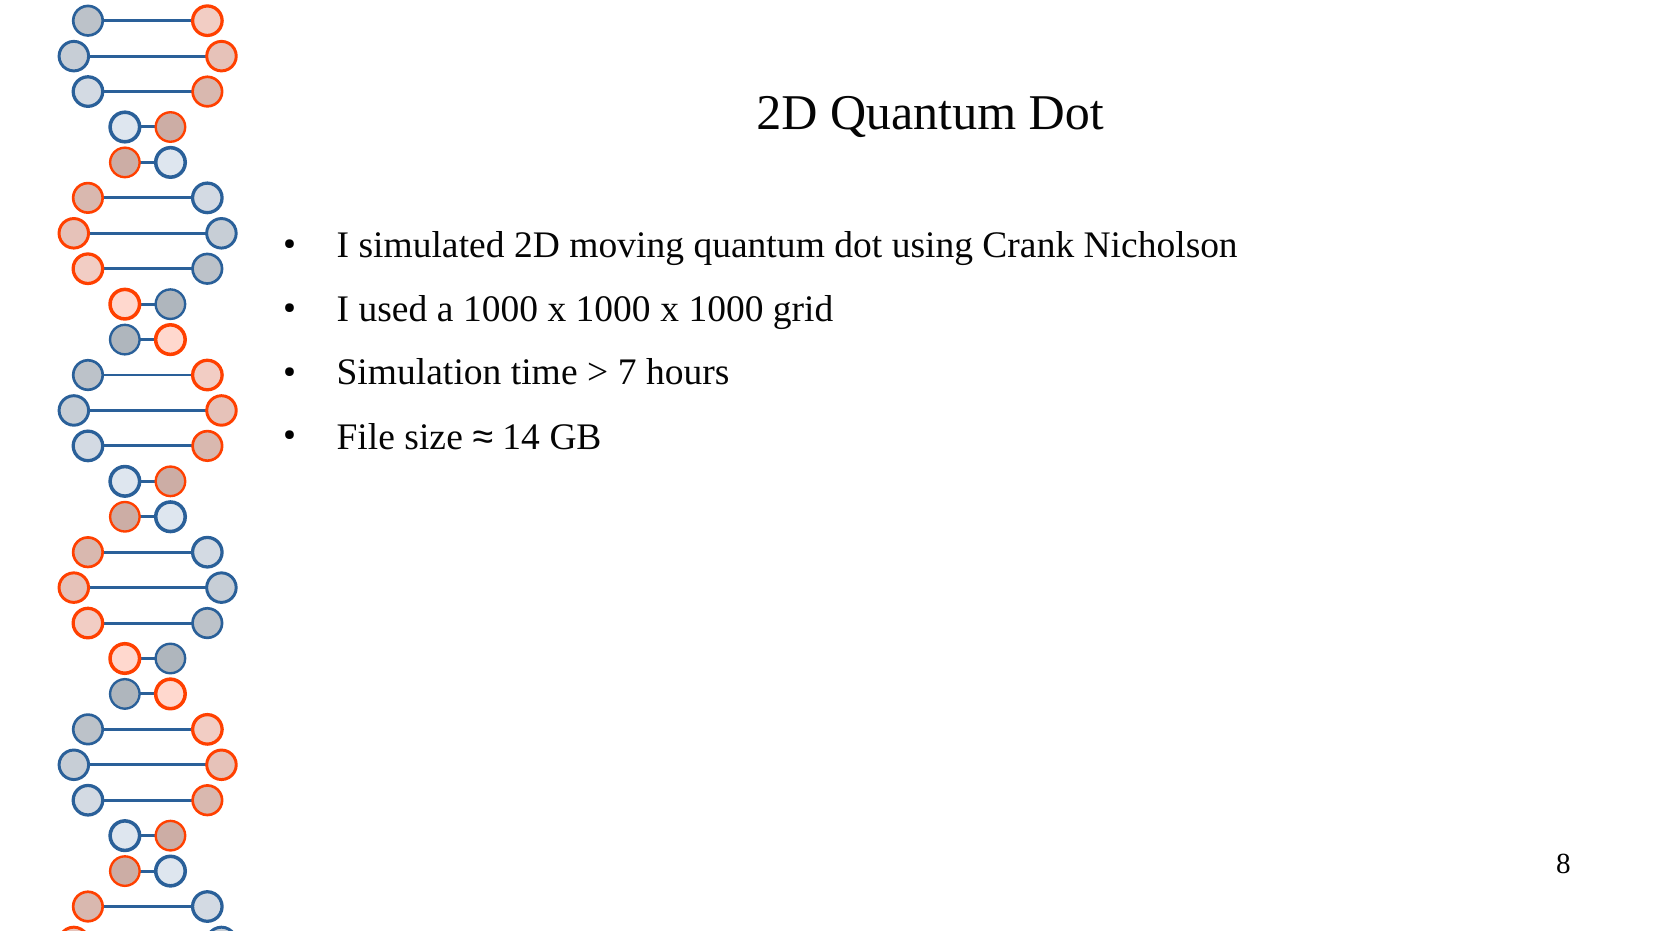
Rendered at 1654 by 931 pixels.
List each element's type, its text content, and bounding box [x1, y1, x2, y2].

title 2D Quantum Dot [265, 35, 1595, 189]
list I simulated 2D moving quantum dot using Crank Nicholson I used a 1000 x 1000 x 1000 grid Simulation time > 7 hours File size ≈ 14 GB [265, 224, 1595, 764]
